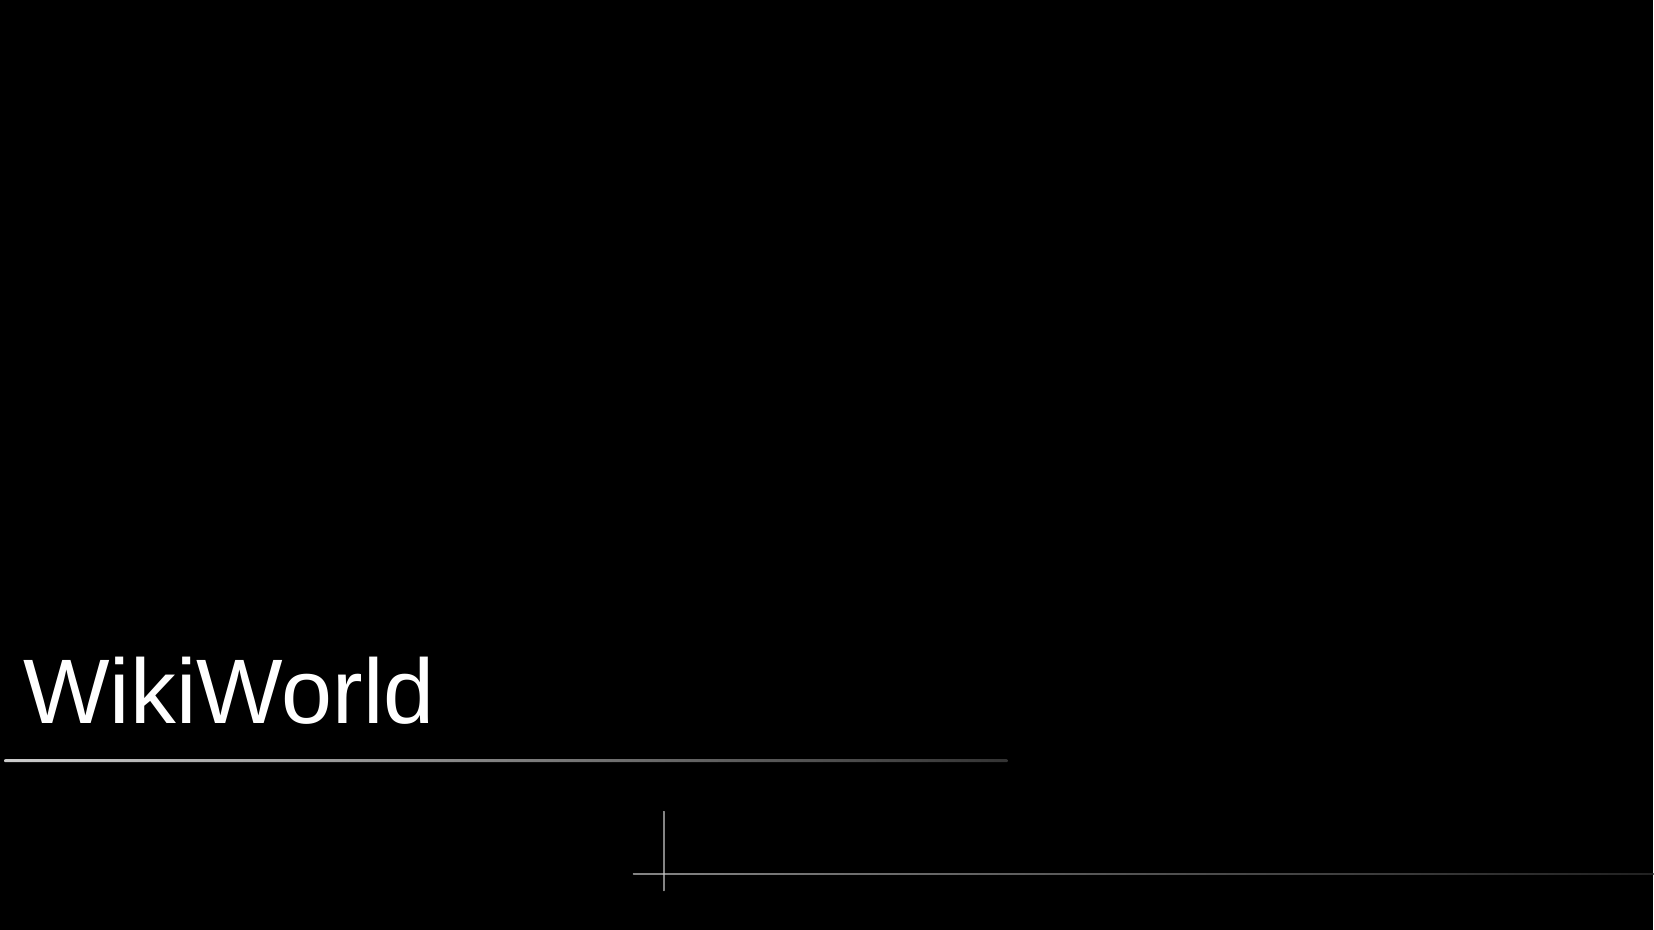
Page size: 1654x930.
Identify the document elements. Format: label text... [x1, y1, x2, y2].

title WikiWorld [23, 637, 1500, 746]
